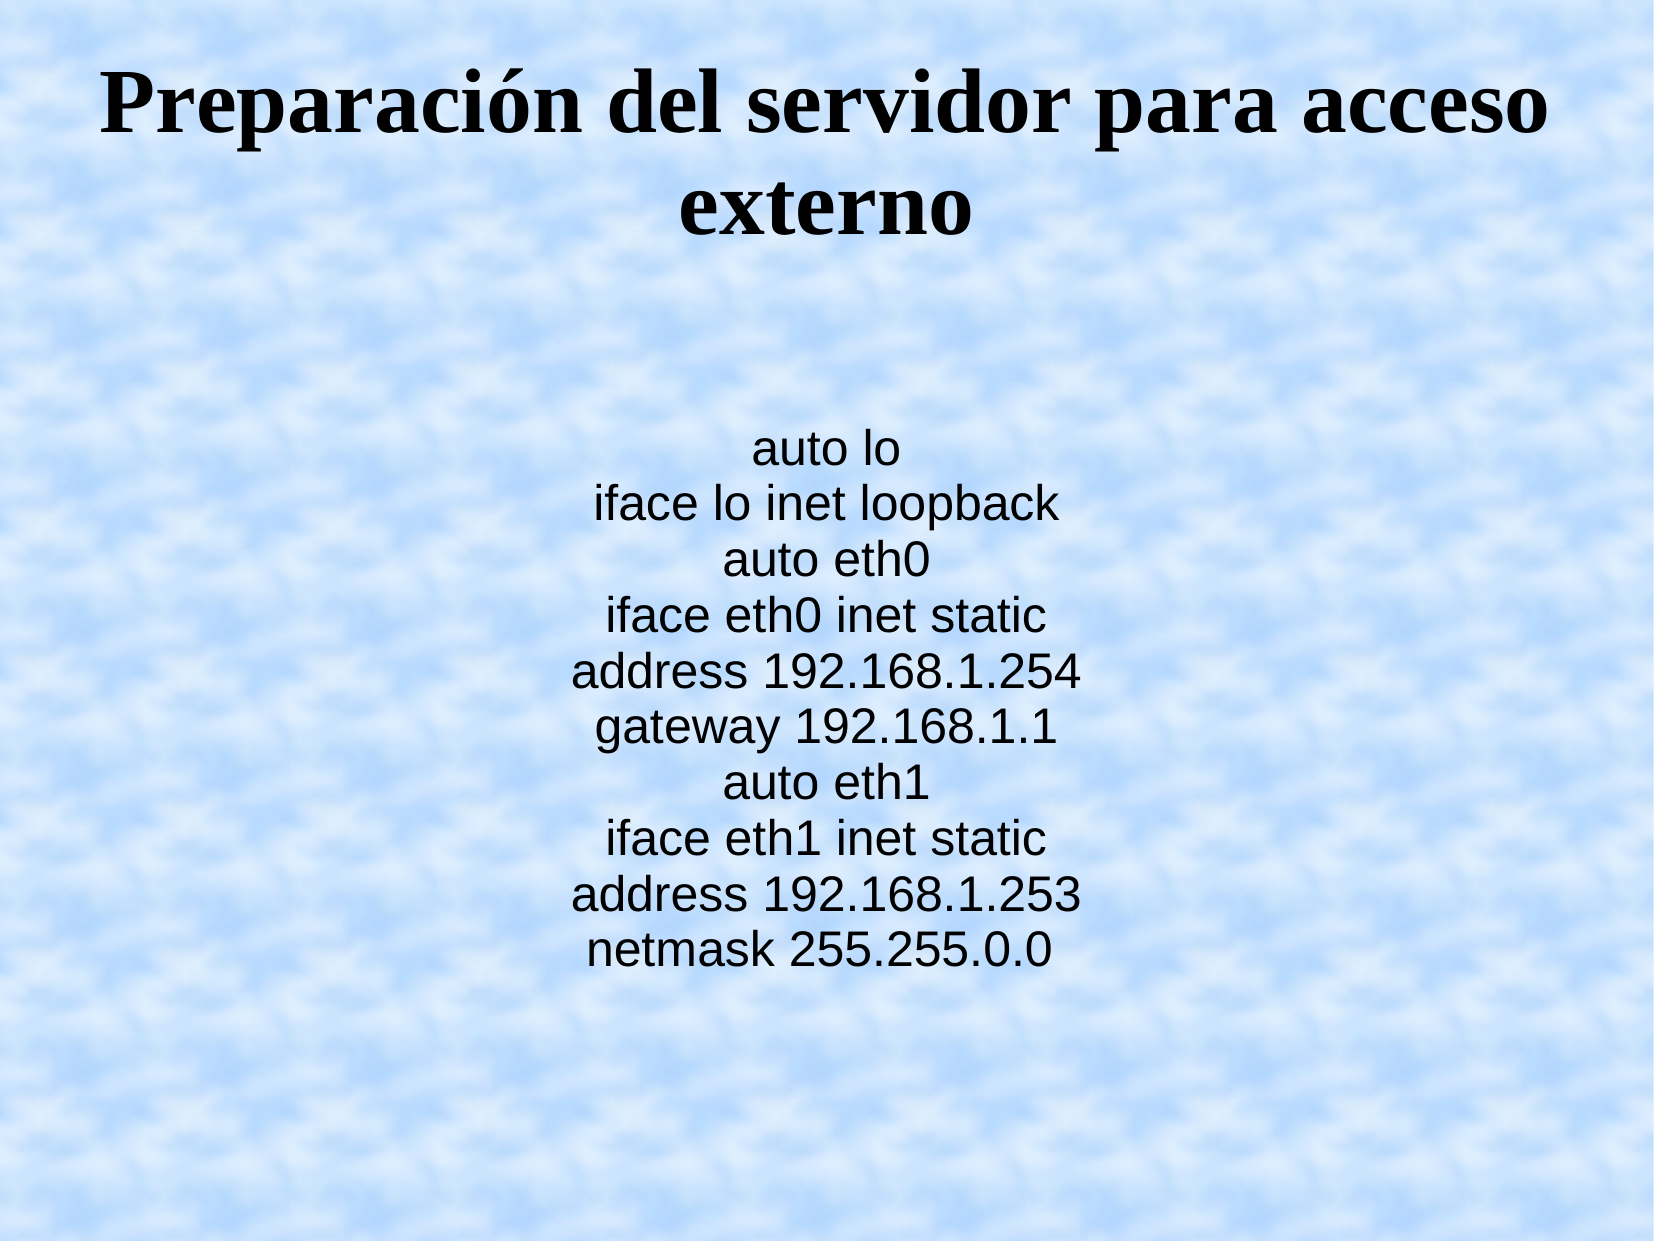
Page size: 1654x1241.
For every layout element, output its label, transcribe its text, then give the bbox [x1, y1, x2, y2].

subtitle auto lo iface lo inet loopback auto eth0 iface eth0 inet static address 192.168.1.254 gateway 192.168.1.1 auto eth1 iface eth1 inet static address 192.168.1.253 netmask 255.255.0.0 [82, 297, 1571, 1102]
picture [0, 0, 1654, 1241]
title Preparación del servidor para acceso externo [82, 33, 1571, 273]
